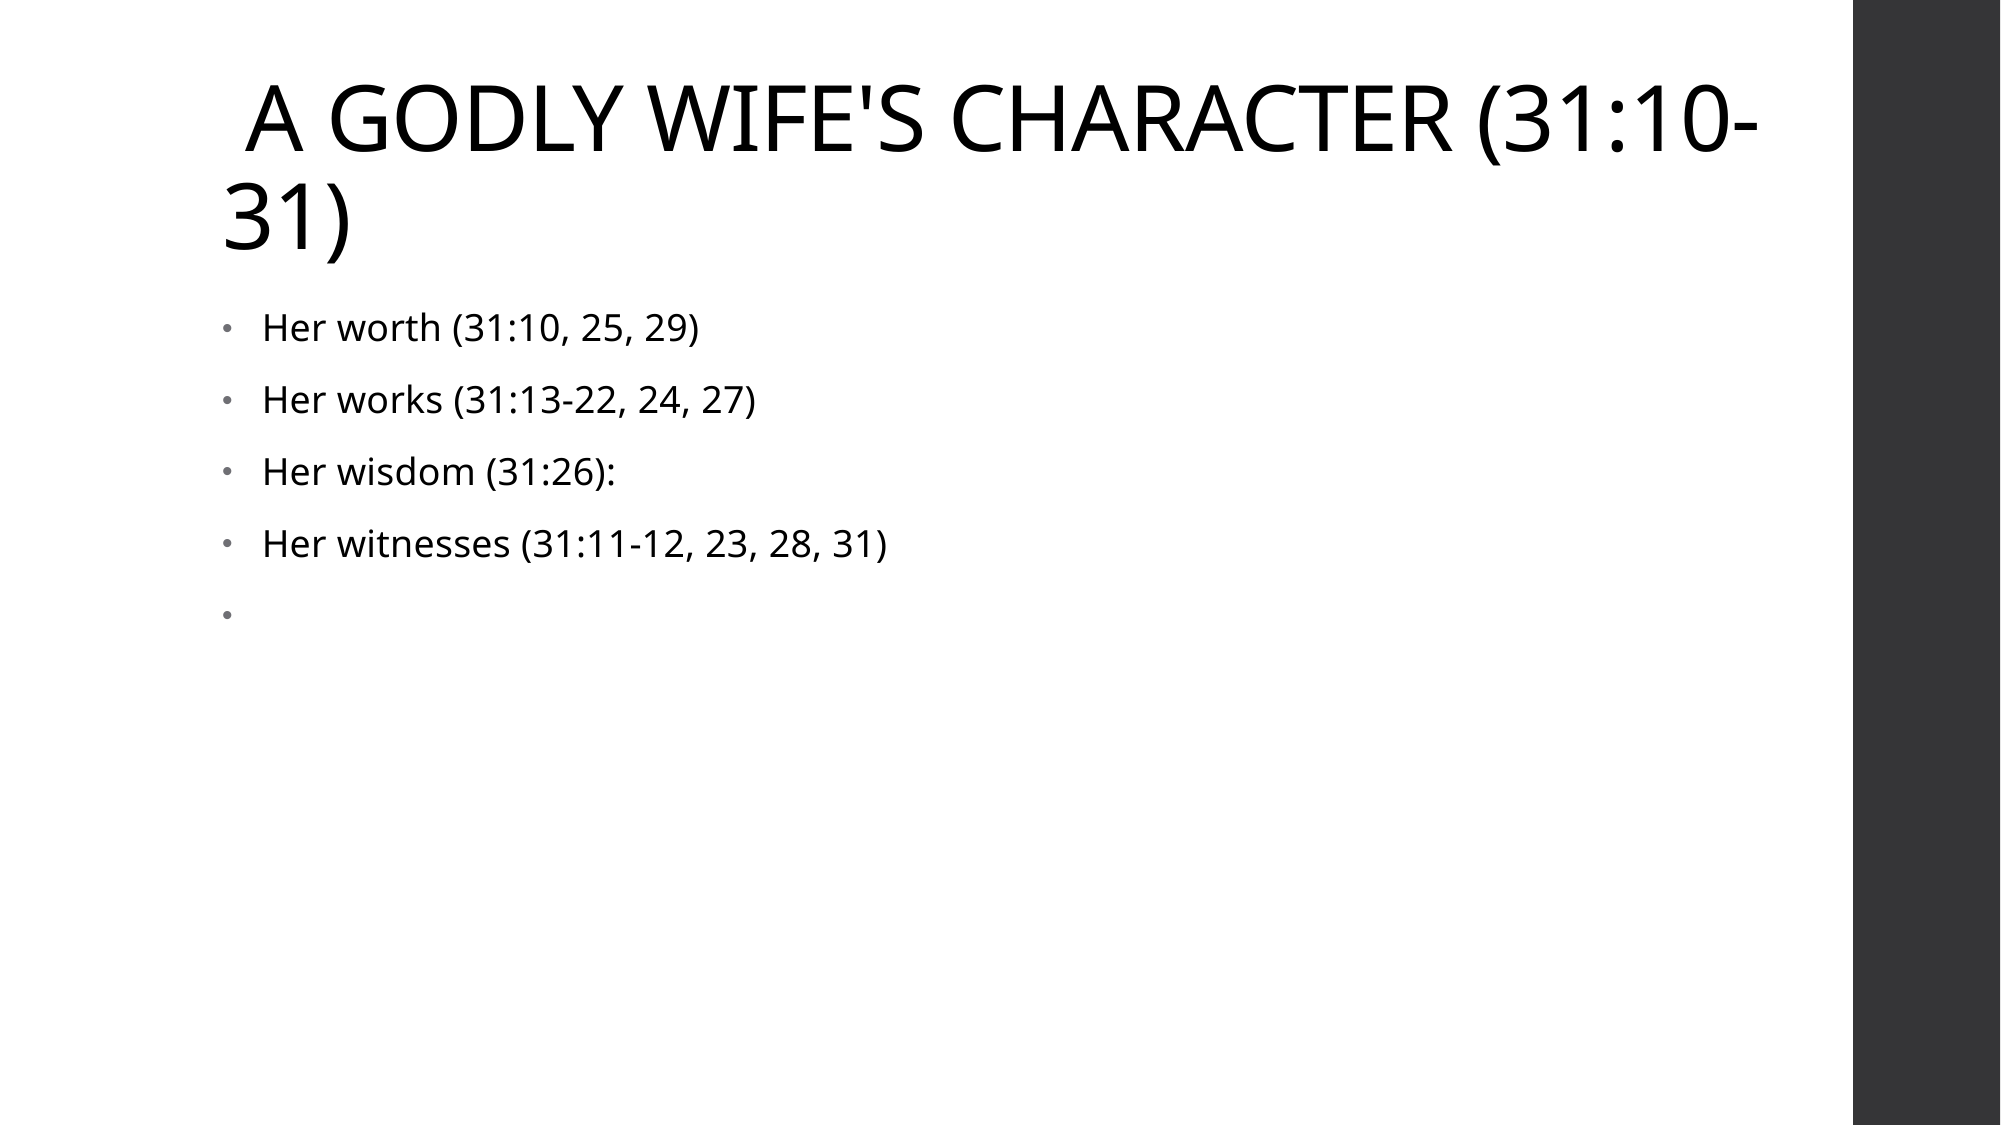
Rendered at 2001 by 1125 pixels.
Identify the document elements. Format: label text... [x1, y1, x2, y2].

title A GODLY WIFE'S CHARACTER (31:10-31) [206, 60, 1797, 278]
list Her worth (31:10, 25, 29) Her works (31:13-22, 24, 27) Her wisdom (31:26): Her witnesses (31:11-12, 23, 28, 31) [206, 299, 1617, 1014]
